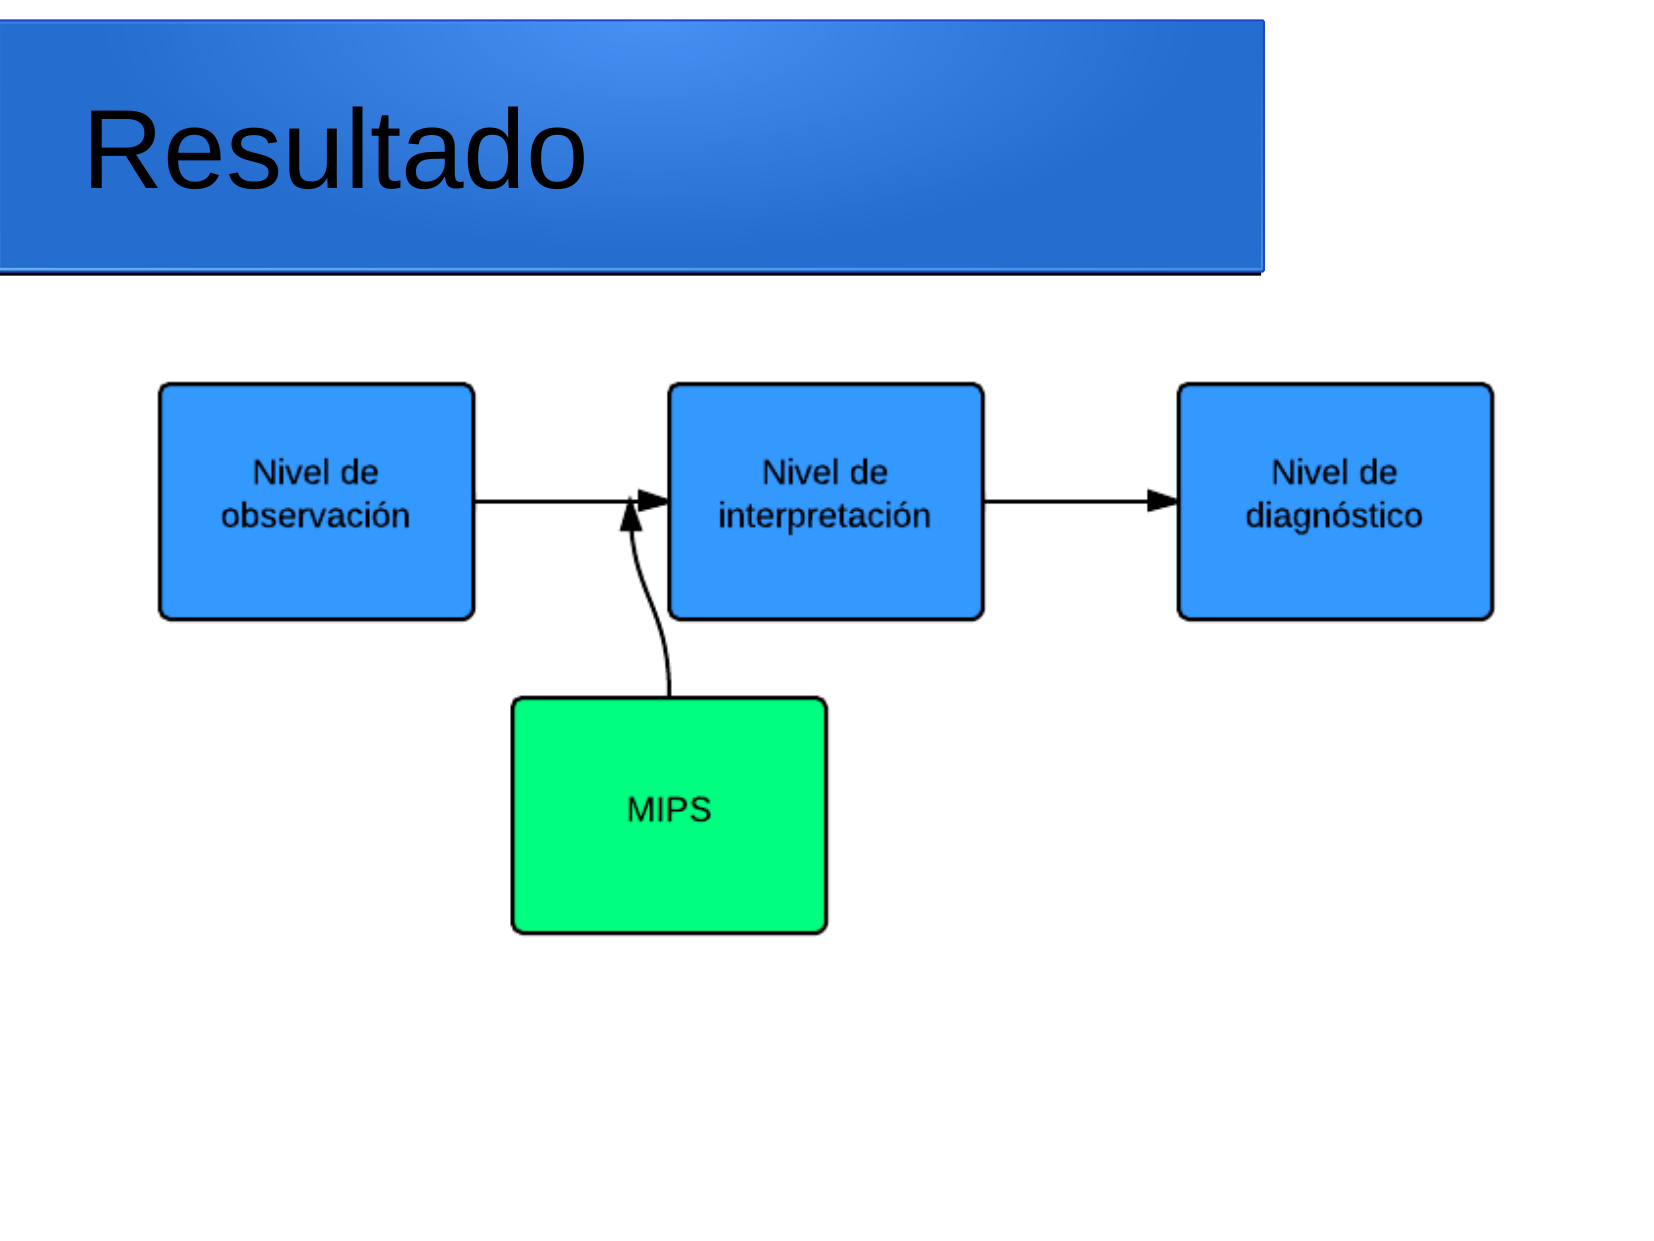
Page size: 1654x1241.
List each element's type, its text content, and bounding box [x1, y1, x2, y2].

picture [82, 306, 1571, 1012]
title Resultado [82, 47, 1235, 252]
